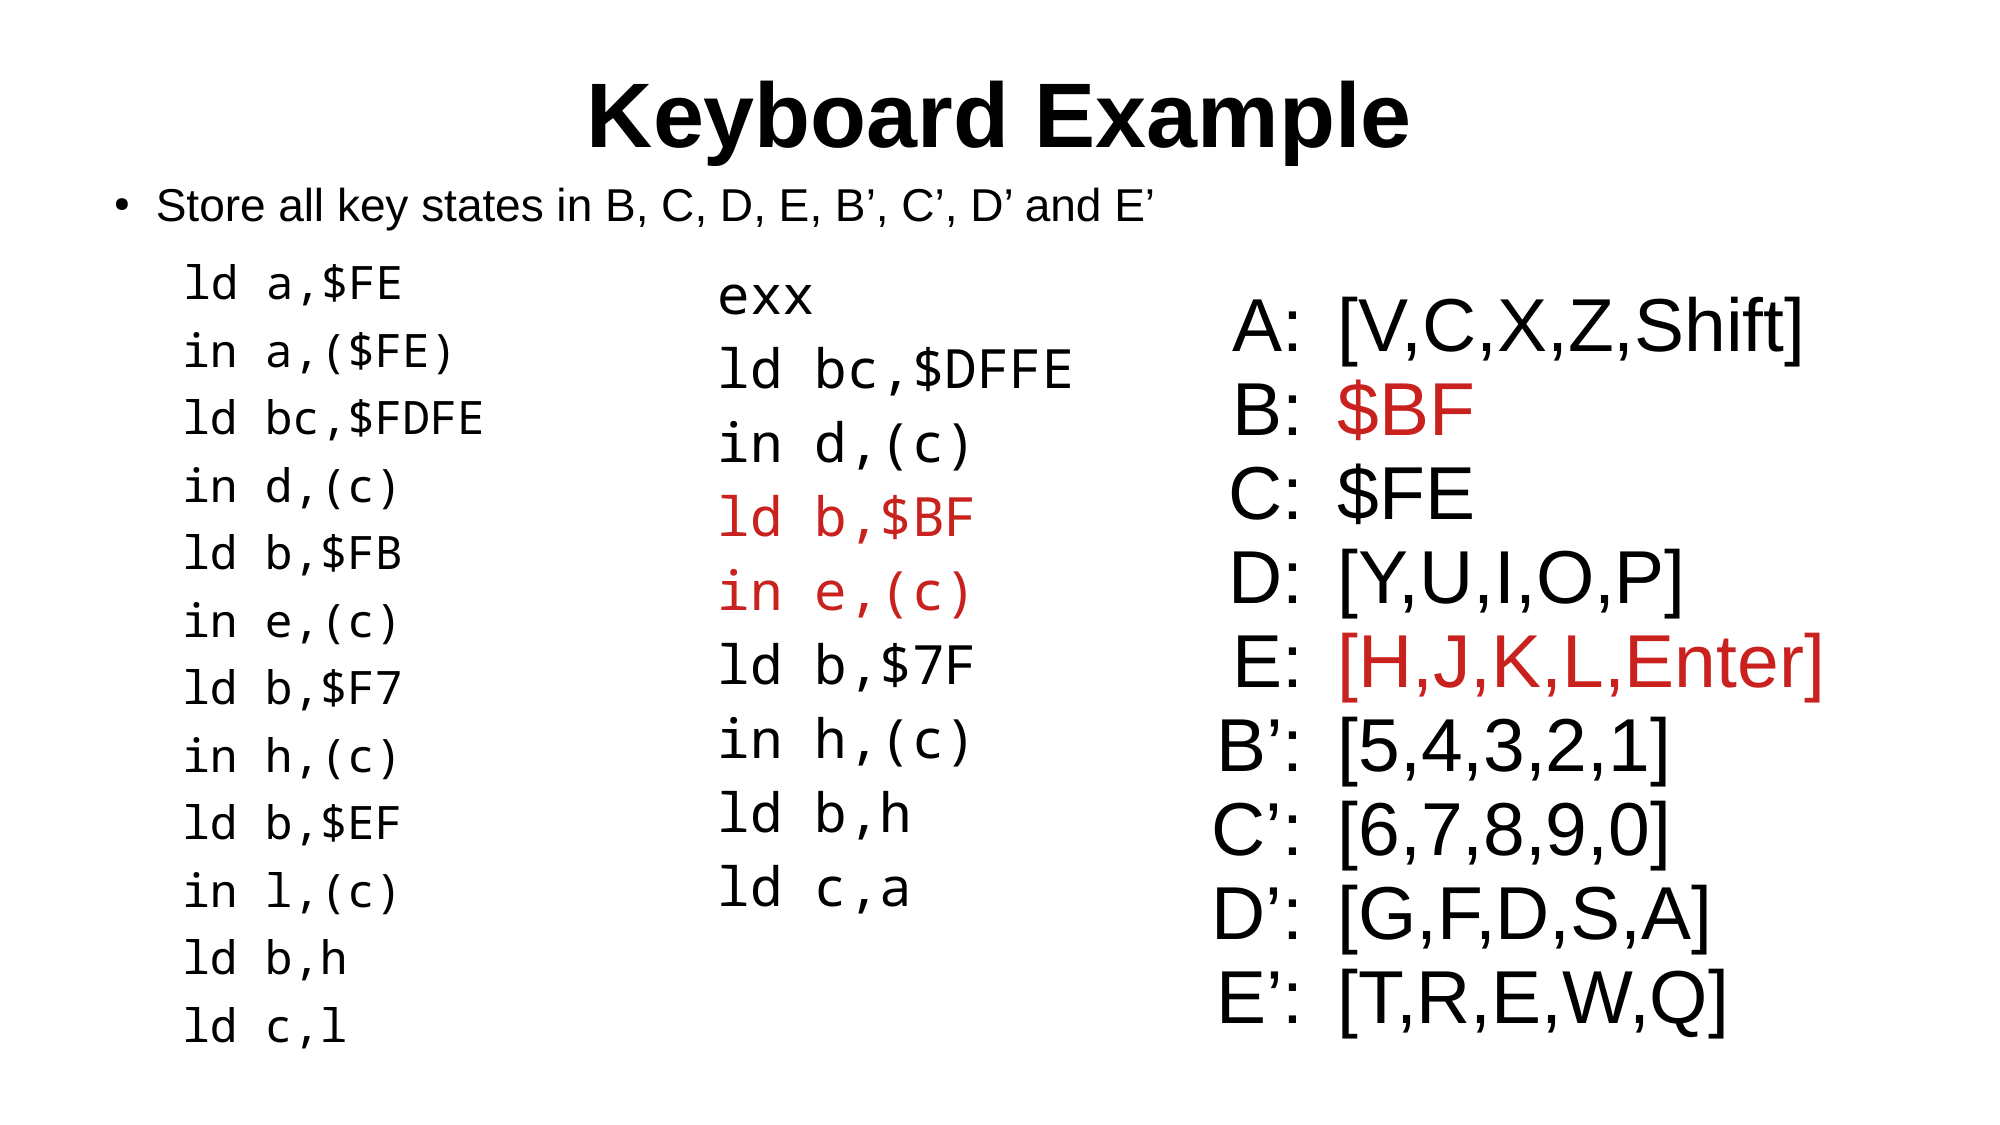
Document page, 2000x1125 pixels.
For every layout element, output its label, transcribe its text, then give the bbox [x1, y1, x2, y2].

text_box A: B: C: D: E: B’: C’: D’: E’: [1196, 276, 1319, 1047]
text_box exx ld bc,$DFFE in d,(c) ld b,$BF in e,(c) ld b,$7F in h,(c) ld b,h ld c,a [605, 249, 1094, 814]
title Keyboard Example [137, 6, 1862, 225]
text_box [V,C,X,Z,Shift] $BF $FE [Y,U,I,O,P] [H,J,K,L,Enter] [5,4,3,2,1] [6,7,8,9,0] [G,F,D,S,A] [T,R,E,W,Q] [1323, 276, 1841, 1047]
list Store all key states in B, C, D, E, B’, C’, D’ and E’ ld a,$FE in a,($FE) ld bc,$FDFE in d,(c) ld b,$FB in e,(c) ld b,$F7 in h,(c) ld b,$EF in l,(c) ld b,h ld c,l [99, 179, 1426, 1060]
